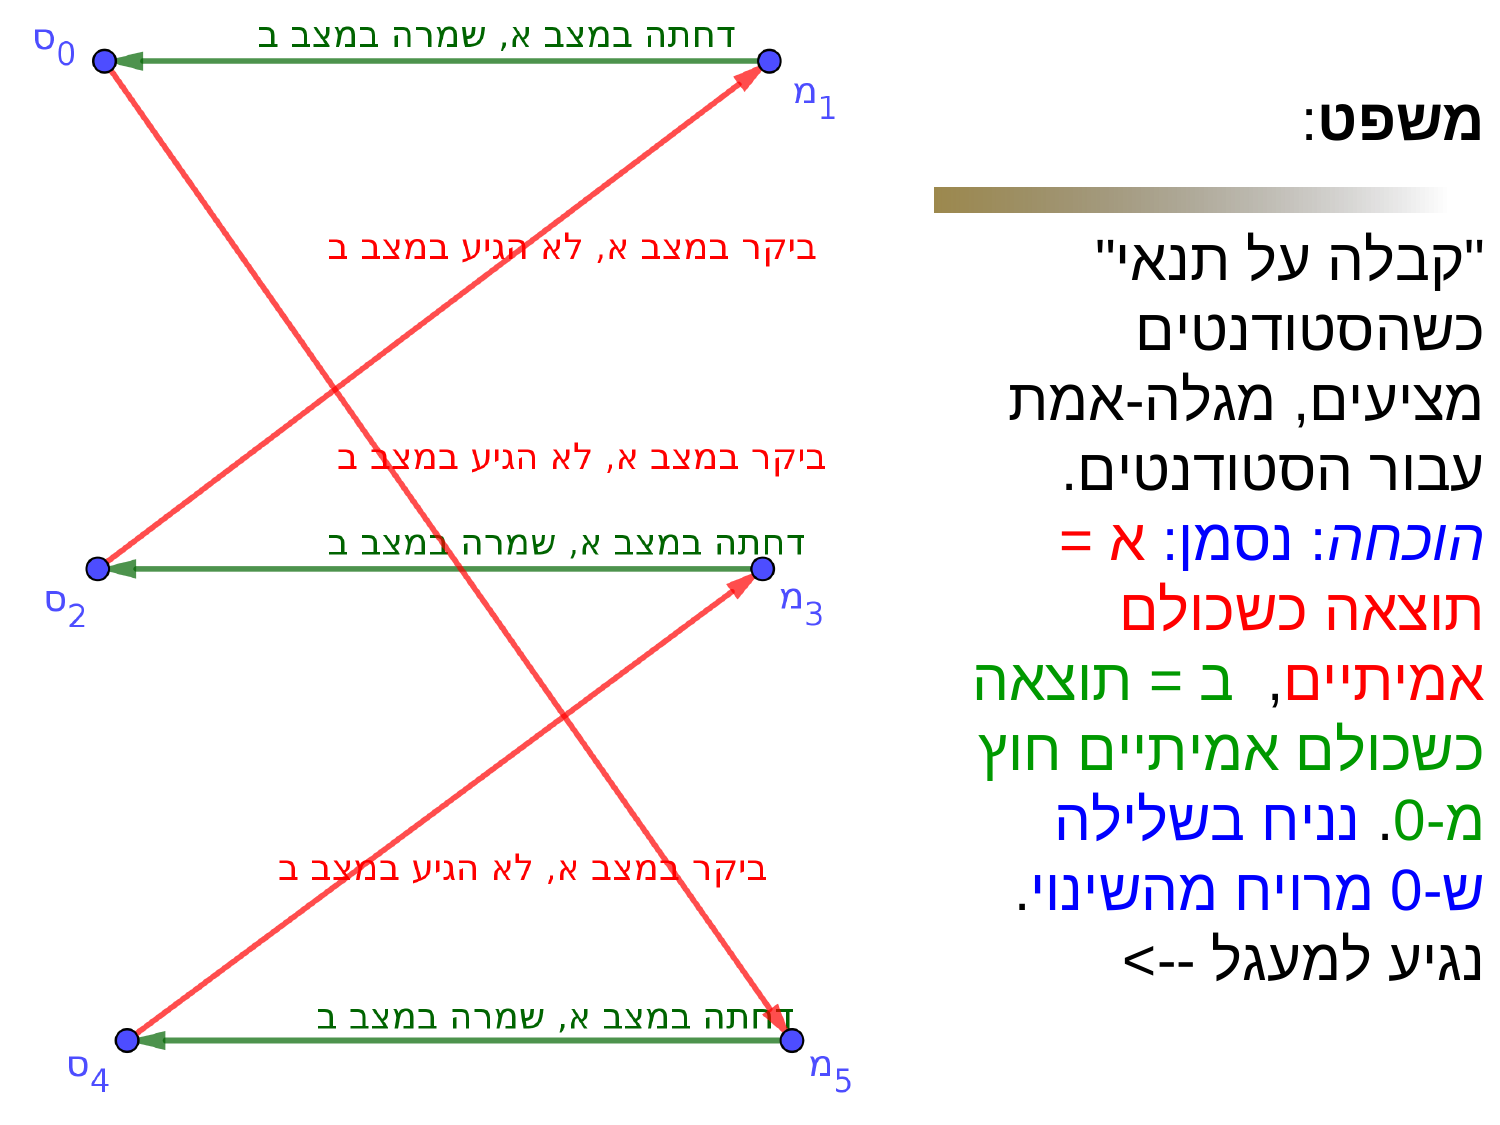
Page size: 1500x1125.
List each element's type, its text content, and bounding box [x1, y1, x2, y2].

picture [0, 0, 934, 1123]
text_box משפט: "קבלה על תנאי" כשהסטודנטים מציעים, מגלה-אמת עבור הסטודנטים. הוכחה: נסמן: א = תוצאה כשכולם אמיתיים, ב = תוצאה כשכולם אמיתיים חוץ מ-0. נניח בשלילה ש-0 מרויח מהשינוי. נגיע למעגל --> [945, 75, 1500, 1125]
